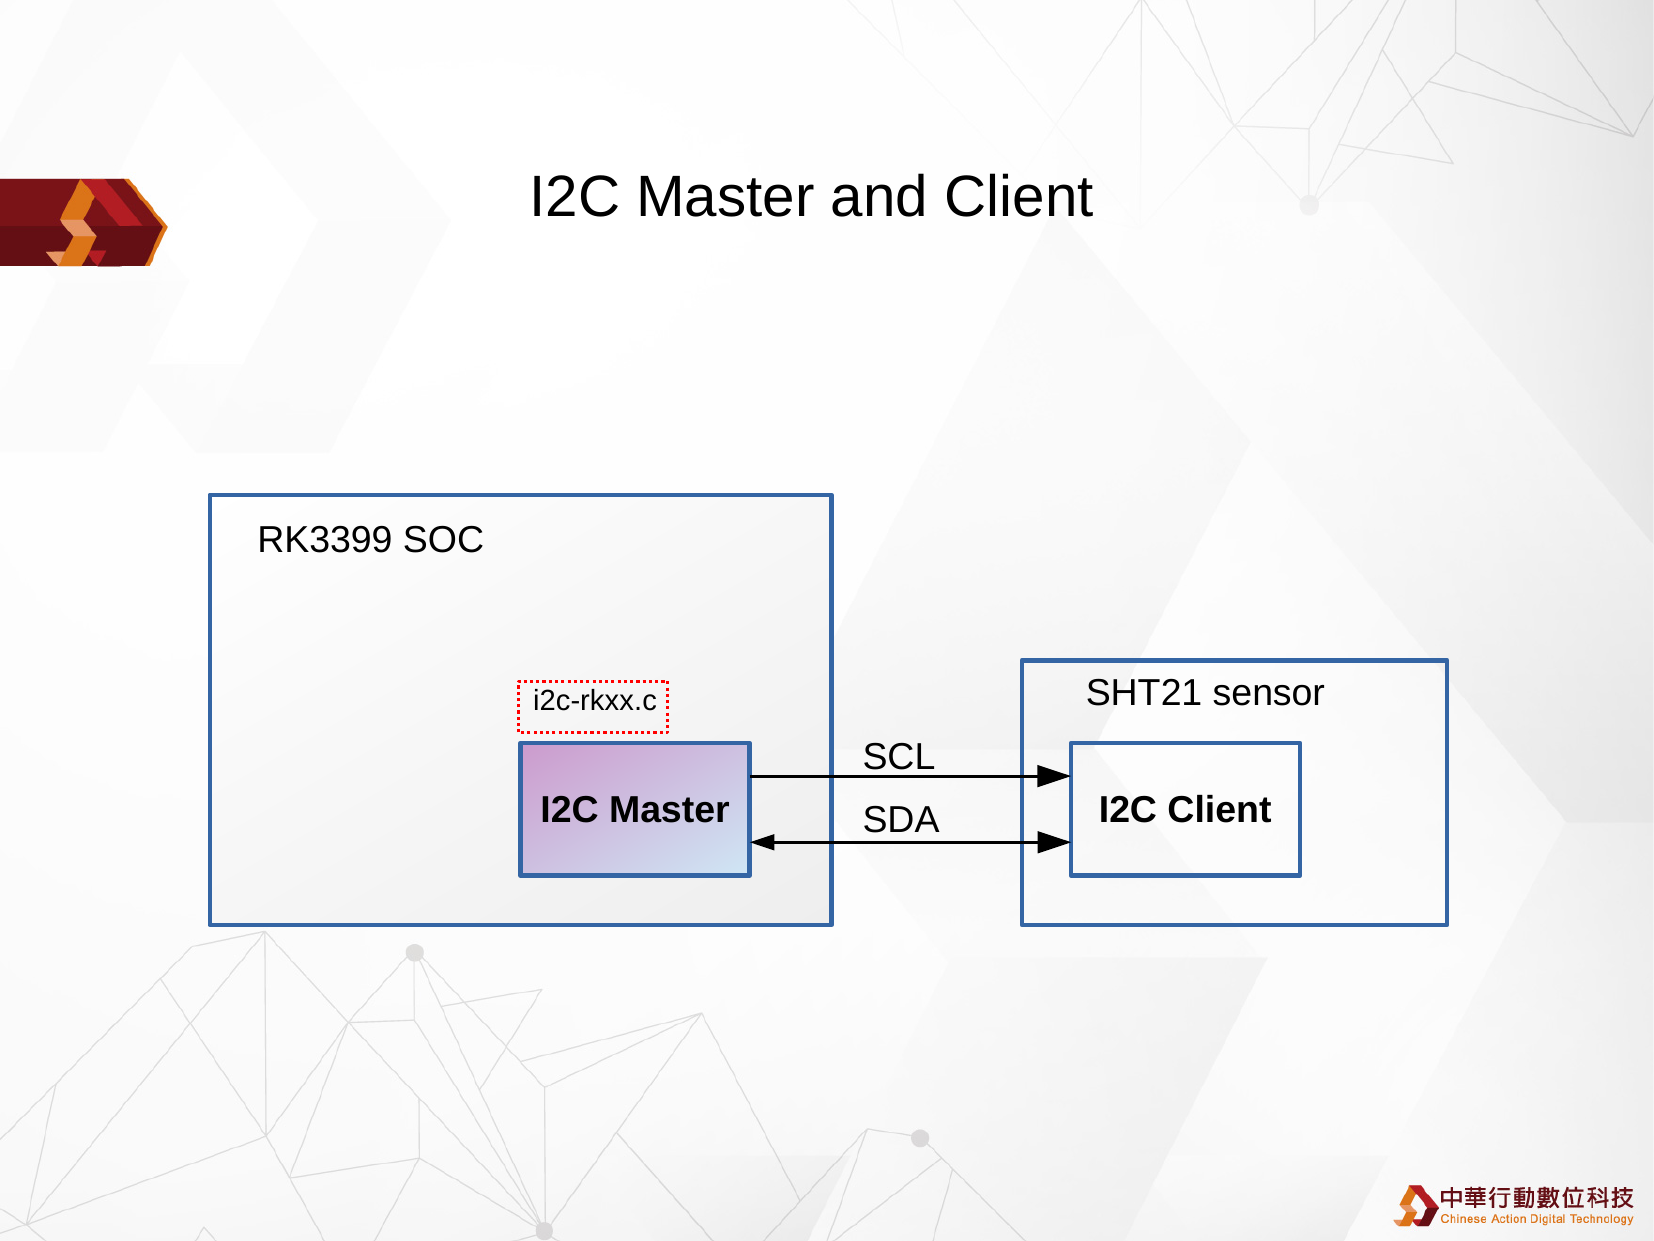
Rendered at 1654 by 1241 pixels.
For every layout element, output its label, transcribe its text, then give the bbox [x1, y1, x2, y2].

picture [0, 0, 1654, 1241]
text_box SDA [847, 791, 979, 855]
text_box [750, 778, 832, 841]
title I2C Master and Client [118, 112, 1506, 281]
text_box [209, 495, 832, 925]
text_box SCL [847, 727, 979, 791]
text_box I2C Master [520, 743, 750, 876]
text_box RK3399 SOC [242, 511, 537, 575]
text_box I2C Client [1071, 743, 1300, 876]
text_box i2c-rkxx.c [518, 676, 707, 733]
text_box SHT21 sensor [1071, 663, 1366, 727]
